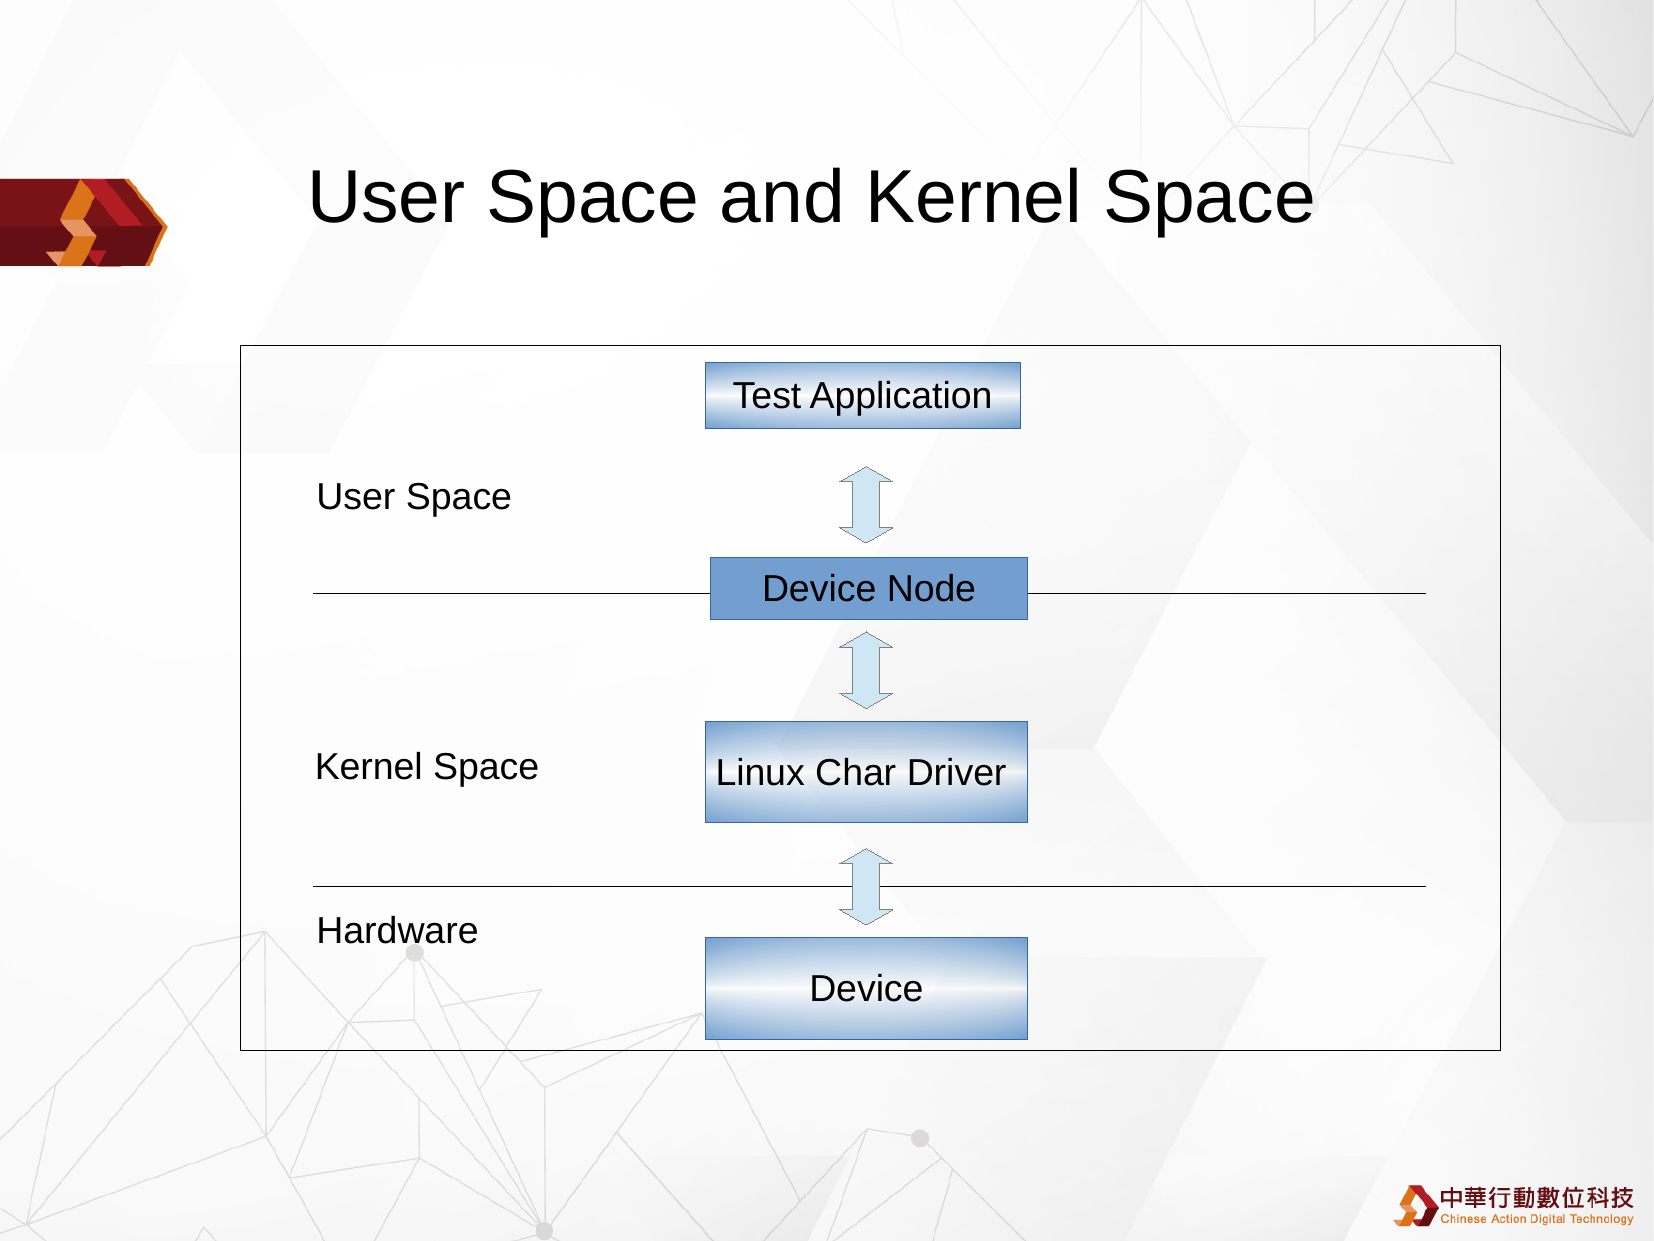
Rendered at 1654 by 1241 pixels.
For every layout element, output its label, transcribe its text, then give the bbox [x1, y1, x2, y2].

text_box [839, 631, 893, 709]
picture [0, 0, 1654, 1241]
title User Space and Kernel Space [118, 112, 1506, 281]
text_box Linux Char Driver [705, 721, 1028, 823]
text_box [839, 848, 893, 925]
text_box [839, 466, 893, 543]
text_box Hardware [301, 902, 541, 960]
text_box Device [705, 937, 1028, 1040]
text_box Device Node [710, 557, 1028, 620]
text_box Test Application [705, 362, 1021, 429]
text_box Kernel Space [300, 738, 631, 796]
text_box User Space [301, 468, 541, 526]
